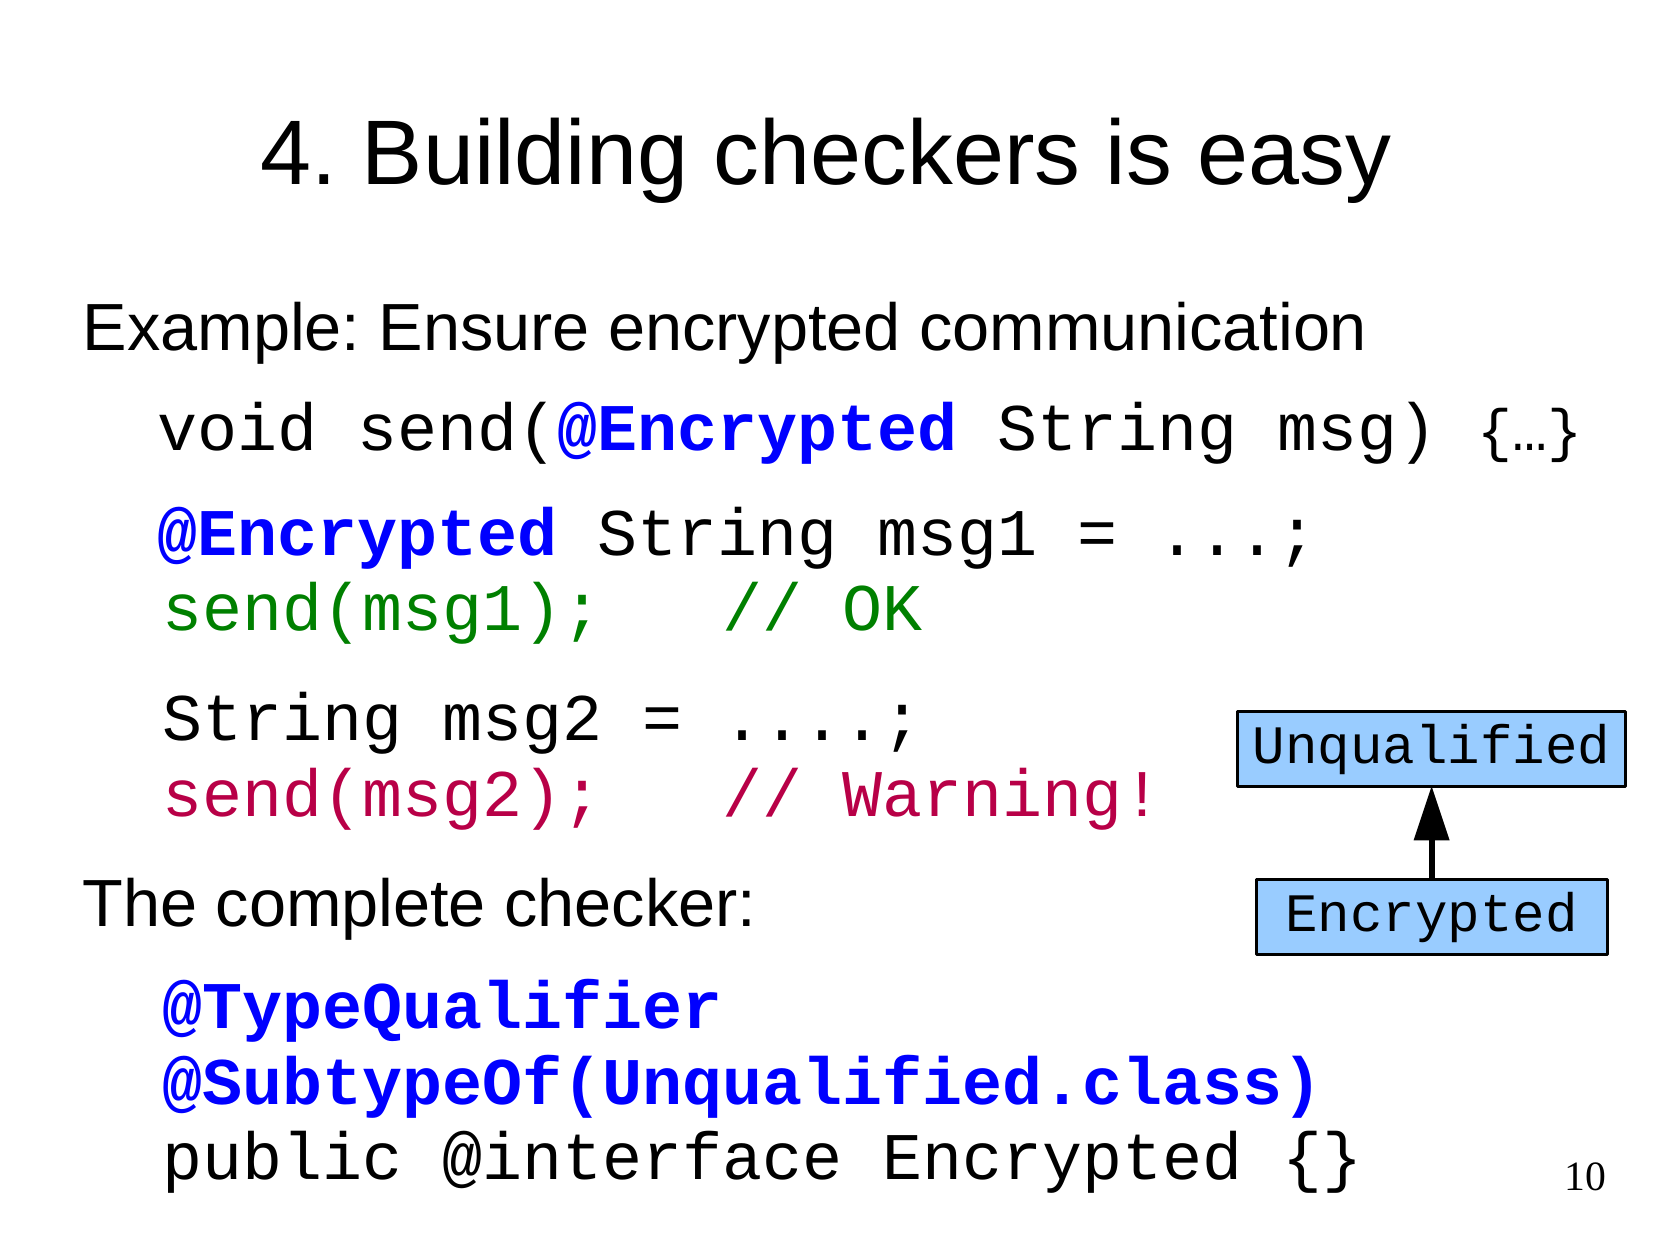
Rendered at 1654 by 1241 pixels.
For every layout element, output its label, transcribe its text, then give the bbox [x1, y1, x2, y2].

text_box Encrypted [1256, 879, 1608, 955]
list Example: Ensure encrypted communication void send(@Encrypted String msg) {…} @Encrypted String msg1 = ...; send(msg1); // OK String msg2 = ....; send(msg2); // Warning! The complete checker: @TypeQualifier @SubtypeOf(Unqualified.class) public @interface Encrypted {} [82, 290, 1613, 1241]
text_box Unqualified [1237, 711, 1626, 787]
title 4. Building checkers is easy [82, 56, 1571, 250]
